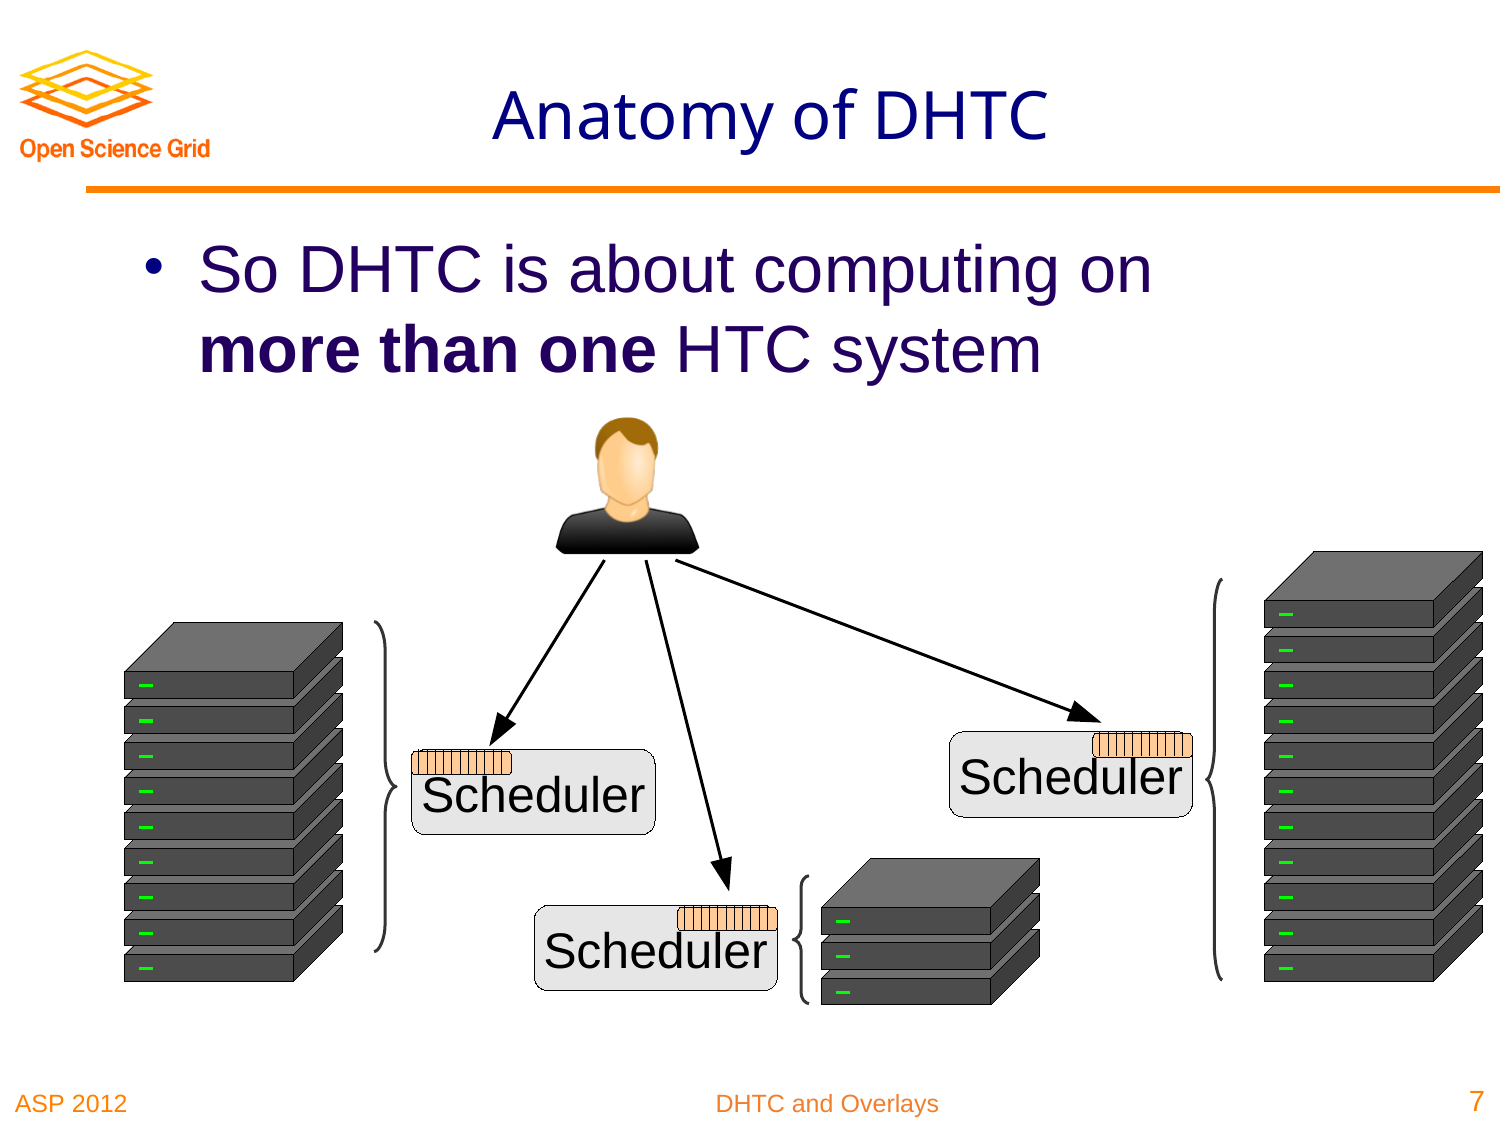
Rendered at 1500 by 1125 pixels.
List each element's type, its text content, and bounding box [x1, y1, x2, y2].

text_box [1264, 728, 1483, 805]
text_box [124, 870, 343, 946]
title Anatomy of DHTC [201, 18, 1342, 207]
text_box [1264, 587, 1483, 663]
text_box [1264, 763, 1483, 840]
text_box [124, 728, 343, 805]
text_box [821, 893, 1040, 970]
picture [552, 407, 703, 558]
text_box [1264, 657, 1483, 734]
text_box Scheduler [534, 905, 778, 991]
text_box <number> [1431, 1050, 1500, 1125]
text_box [1264, 905, 1483, 982]
text_box [1264, 622, 1483, 699]
text_box [1092, 733, 1193, 758]
text_box [821, 858, 1040, 935]
text_box [677, 907, 778, 931]
text_box [124, 905, 343, 982]
text_box [124, 622, 343, 699]
text_box [821, 929, 1040, 1005]
text_box [411, 751, 512, 775]
text_box [1264, 799, 1483, 876]
list So DHTC is about computing on more than one HTC system [127, 218, 1463, 1019]
text_box [124, 763, 343, 840]
text_box [124, 693, 343, 770]
text_box [1264, 551, 1483, 628]
text_box [1264, 834, 1483, 911]
picture [0, 27, 201, 179]
text_box [1264, 693, 1483, 770]
text_box Scheduler [411, 749, 656, 835]
text_box [1264, 870, 1483, 946]
text_box Scheduler [949, 731, 1193, 818]
text_box [124, 799, 343, 876]
text_box [124, 834, 343, 911]
text_box [124, 657, 343, 734]
